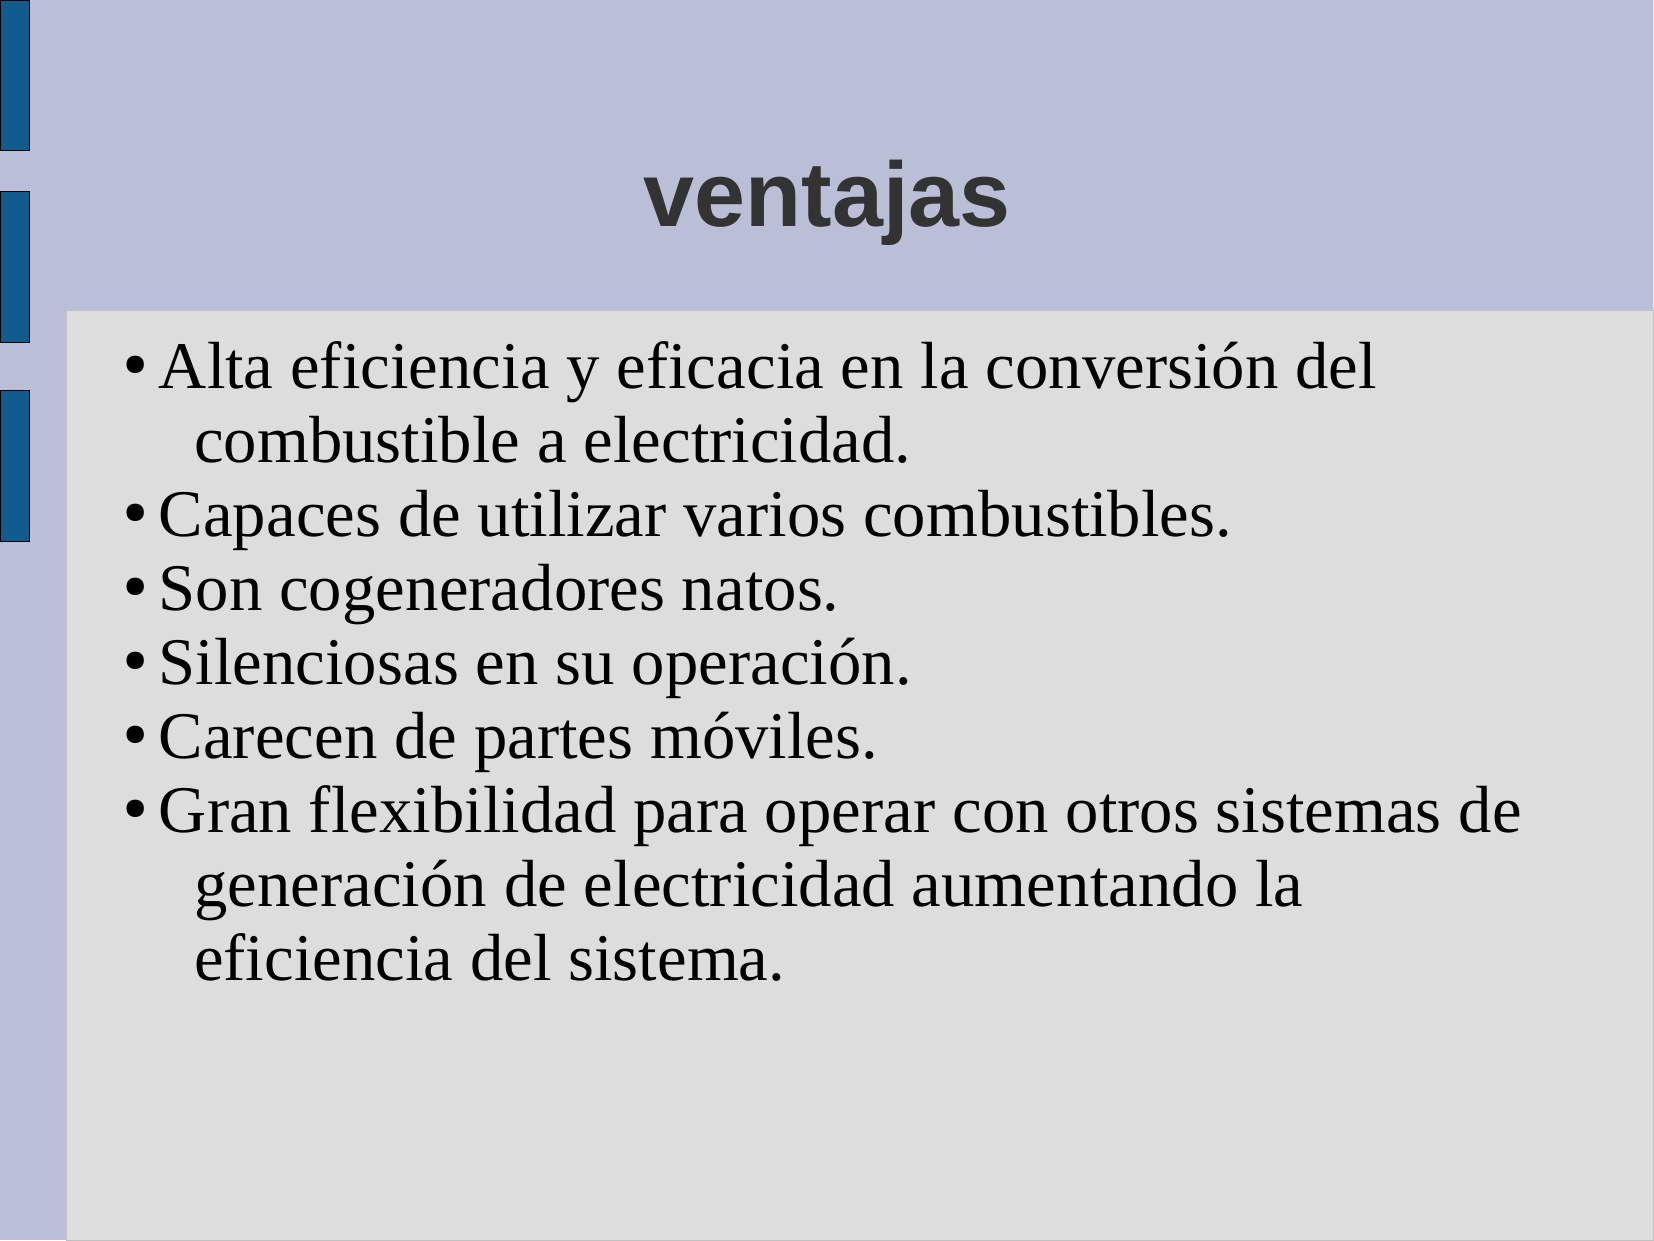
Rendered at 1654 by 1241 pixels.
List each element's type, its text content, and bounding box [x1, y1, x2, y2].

title ventajas [121, 98, 1534, 291]
subtitle Alta eficiencia y eficacia en la conversión del combustible a electricidad. Capaces de utilizar varios combustibles. Son cogeneradores natos. Silenciosas en su operación. Carecen de partes móviles. Gran flexibilidad para operar con otros sistemas de generación de electricidad aumentando la eficiencia del sistema. [123, 310, 1536, 1089]
